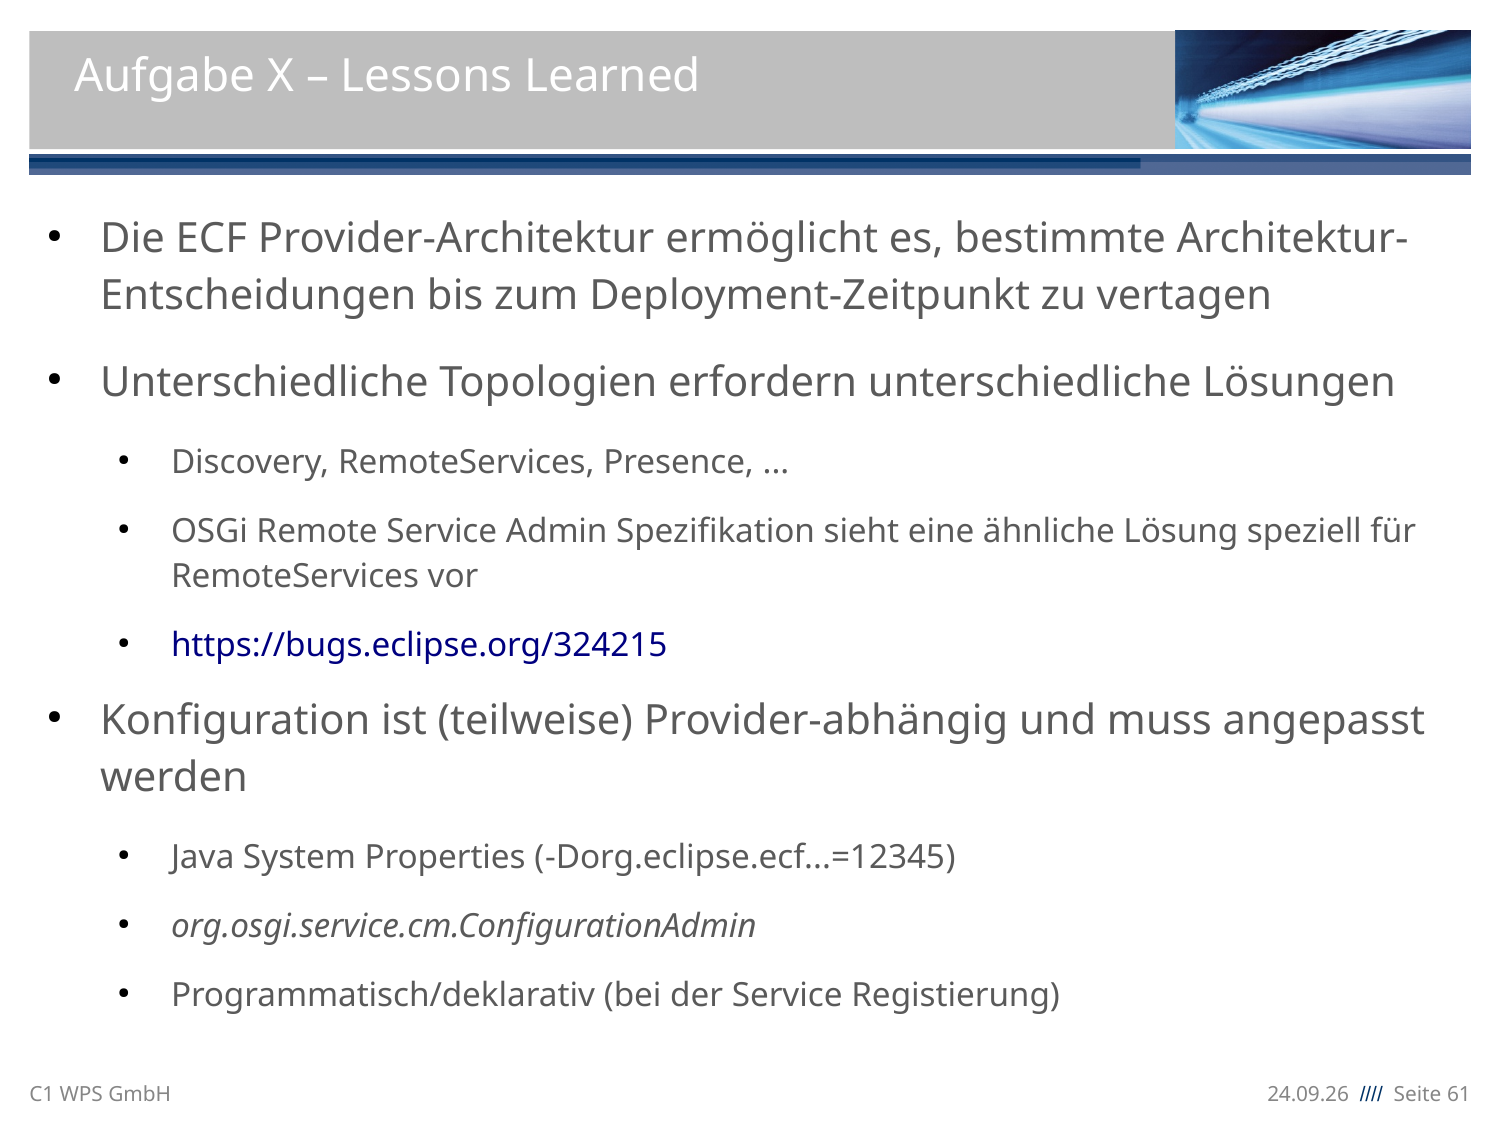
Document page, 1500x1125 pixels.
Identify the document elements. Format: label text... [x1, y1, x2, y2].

list Die ECF Provider-Architektur ermöglicht es, bestimmte Architektur-Entscheidungen bis zum Deployment-Zeitpunkt zu vertagen Unterschiedliche Topologien erfordern unterschiedliche Lösungen Discovery, RemoteServices, Presence, ... OSGi Remote Service Admin Spezifikation sieht eine ähnliche Lösung speziell für RemoteServices vor https://bugs.eclipse.org/324215 Konfiguration ist (teilweise) Provider-abhängig und muss angepasst werden Java System Properties (-Dorg.eclipse.ecf...=12345) org.osgi.service.cm.ConfigurationAdmin Programmatisch/deklarativ (bei der Service Registierung) [29, 208, 1471, 1059]
title Aufgabe X – Lessons Learned [29, 31, 1176, 150]
picture [29, 154, 1471, 175]
picture [1175, 30, 1471, 149]
